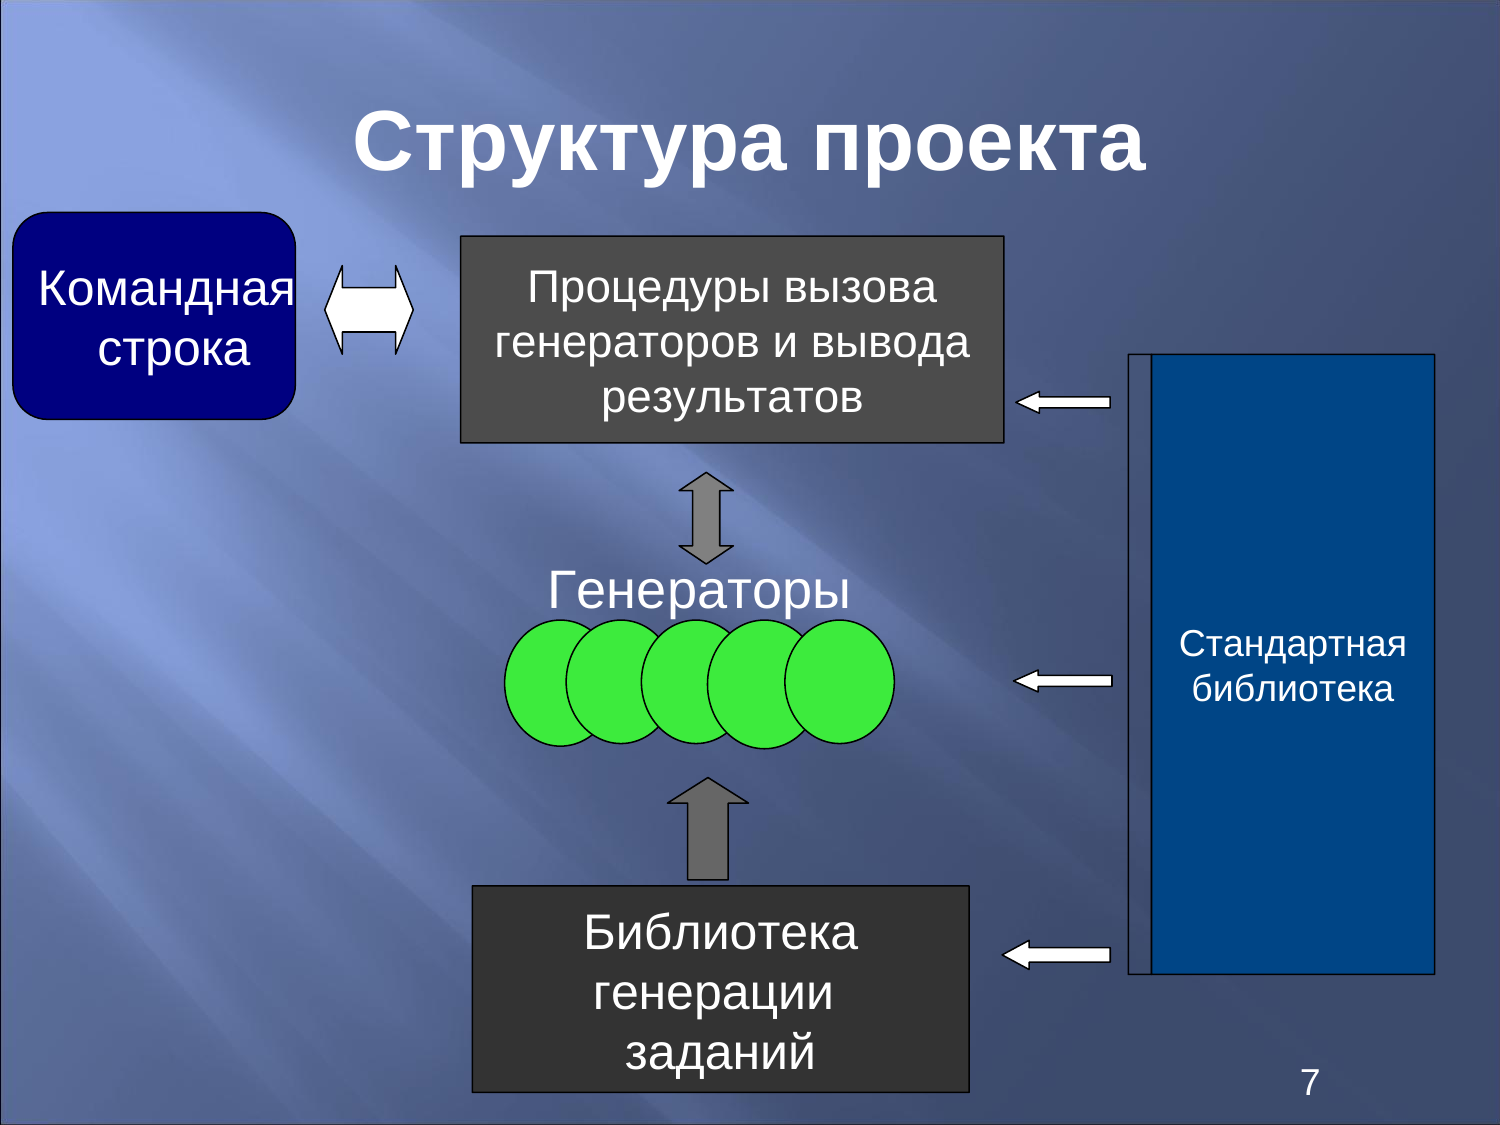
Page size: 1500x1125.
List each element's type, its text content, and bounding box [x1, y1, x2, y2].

picture [0, 0, 1500, 1125]
text_box Стандартная библиотека [1151, 354, 1435, 975]
title Структура проекта [75, 28, 1426, 250]
text_box Командная строка [12, 212, 296, 420]
list [29, 262, 1426, 1063]
text_box [1015, 391, 1111, 414]
text_box [667, 777, 749, 880]
text_box Процедуры вызова генераторов и вывода результатов [460, 236, 1004, 443]
text_box [324, 265, 414, 355]
text_box [504, 628, 890, 749]
text_box Библиотека генерации заданий [472, 885, 970, 1093]
text_box [1002, 940, 1111, 970]
text_box [679, 472, 734, 565]
text_box Генераторы [532, 547, 903, 708]
text_box [1013, 669, 1113, 692]
list [1130, 356, 1150, 973]
